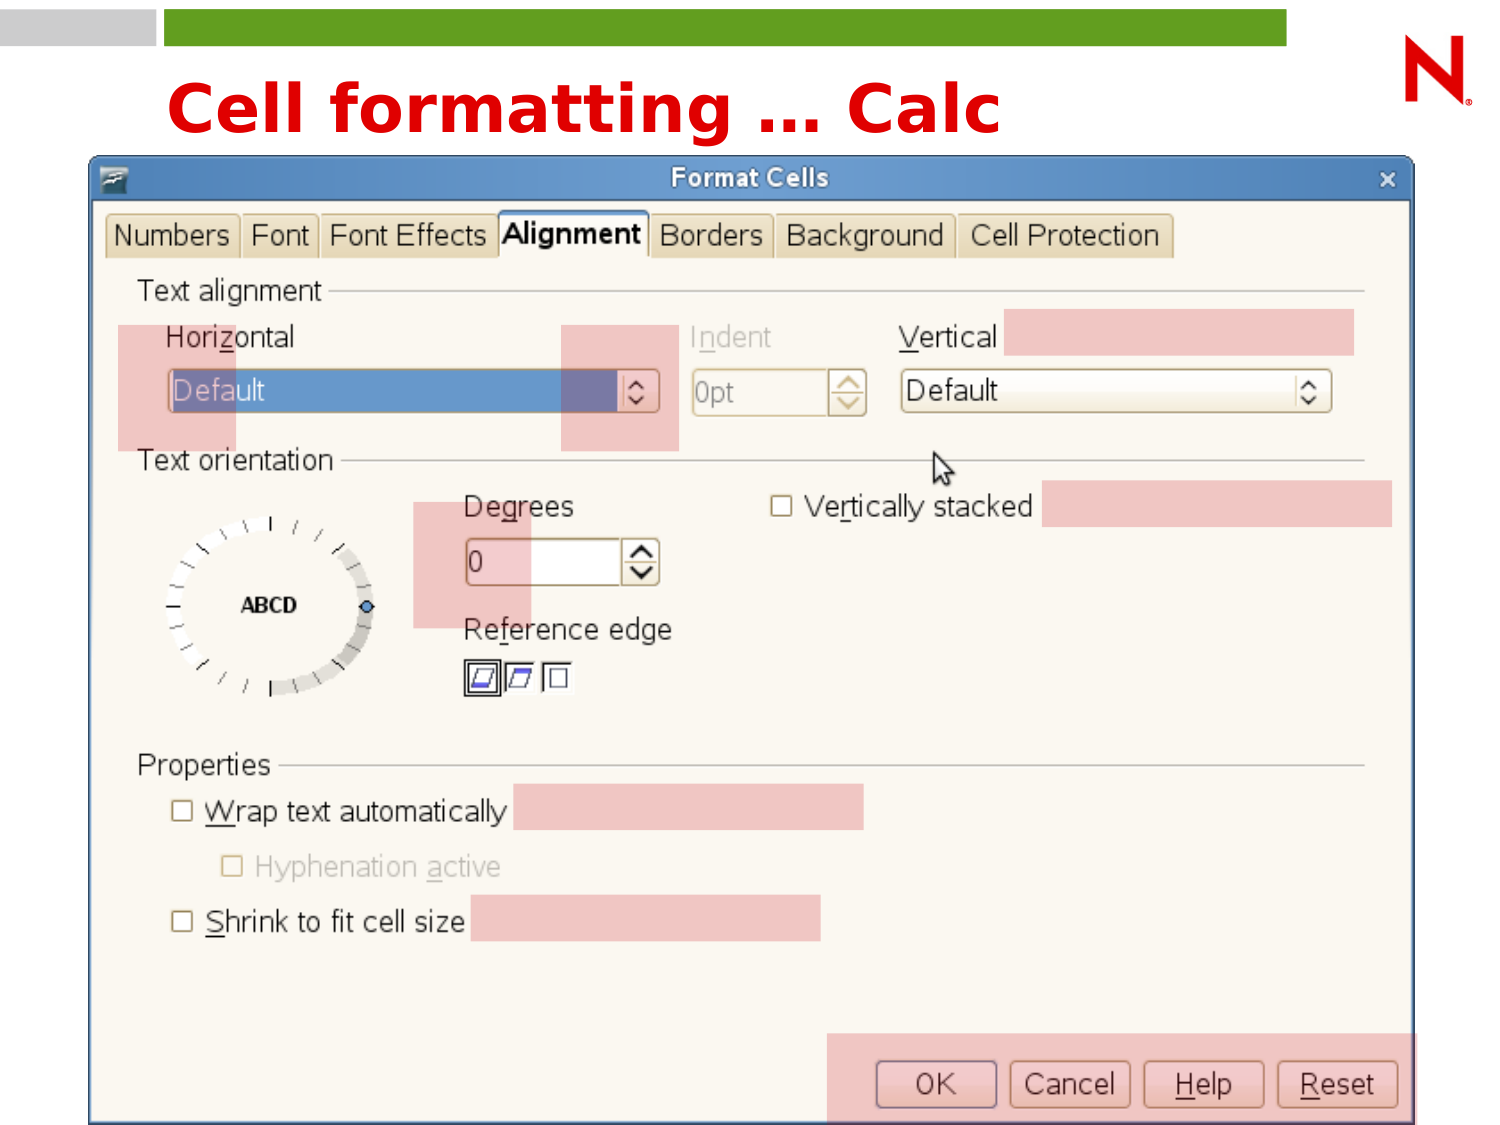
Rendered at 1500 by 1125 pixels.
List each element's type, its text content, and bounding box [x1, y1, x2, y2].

text_box [1003, 308, 1355, 356]
picture [1403, 32, 1473, 107]
text_box [470, 894, 821, 942]
text_box [118, 324, 237, 452]
title Cell formatting … Calc [166, 29, 1388, 155]
text_box [513, 783, 864, 831]
text_box [1041, 480, 1393, 528]
text_box [561, 324, 680, 452]
text_box [413, 501, 532, 629]
text_box [826, 1033, 1418, 1125]
picture [88, 155, 1415, 1125]
